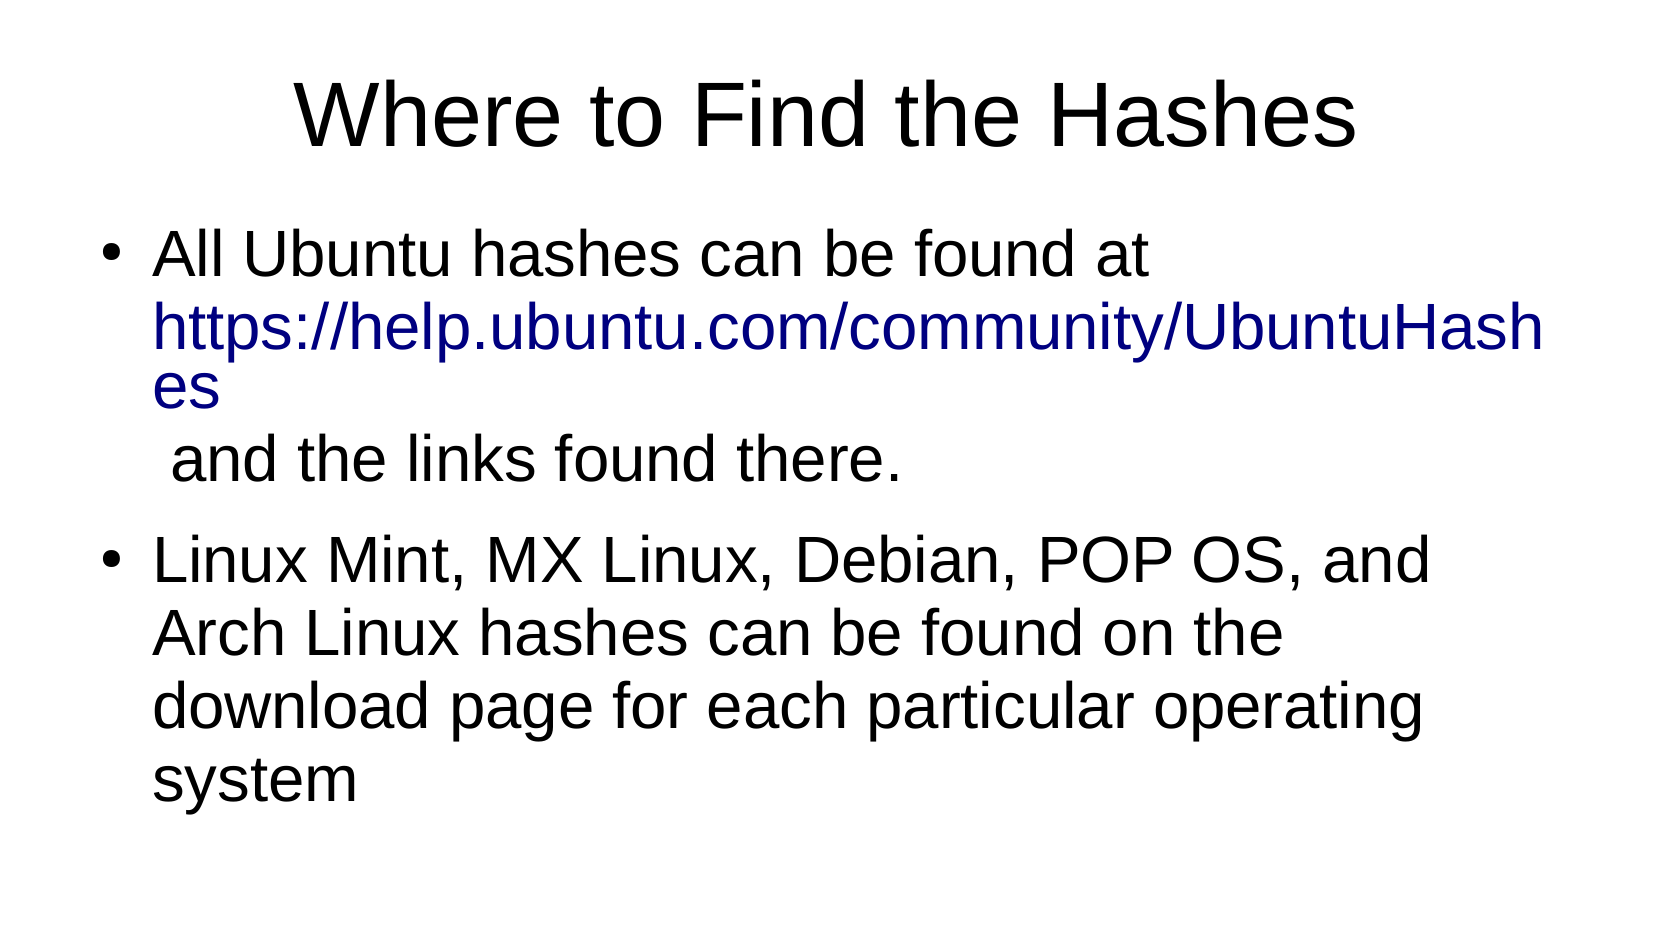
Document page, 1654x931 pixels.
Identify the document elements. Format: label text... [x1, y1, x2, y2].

list All Ubuntu hashes can be found at https://help.ubuntu.com/community/UbuntuHashes and the links found there. Linux Mint, MX Linux, Debian, POP OS, and Arch Linux hashes can be found on the download page for each particular operating system [82, 217, 1571, 758]
title Where to Find the Hashes [82, 37, 1571, 193]
